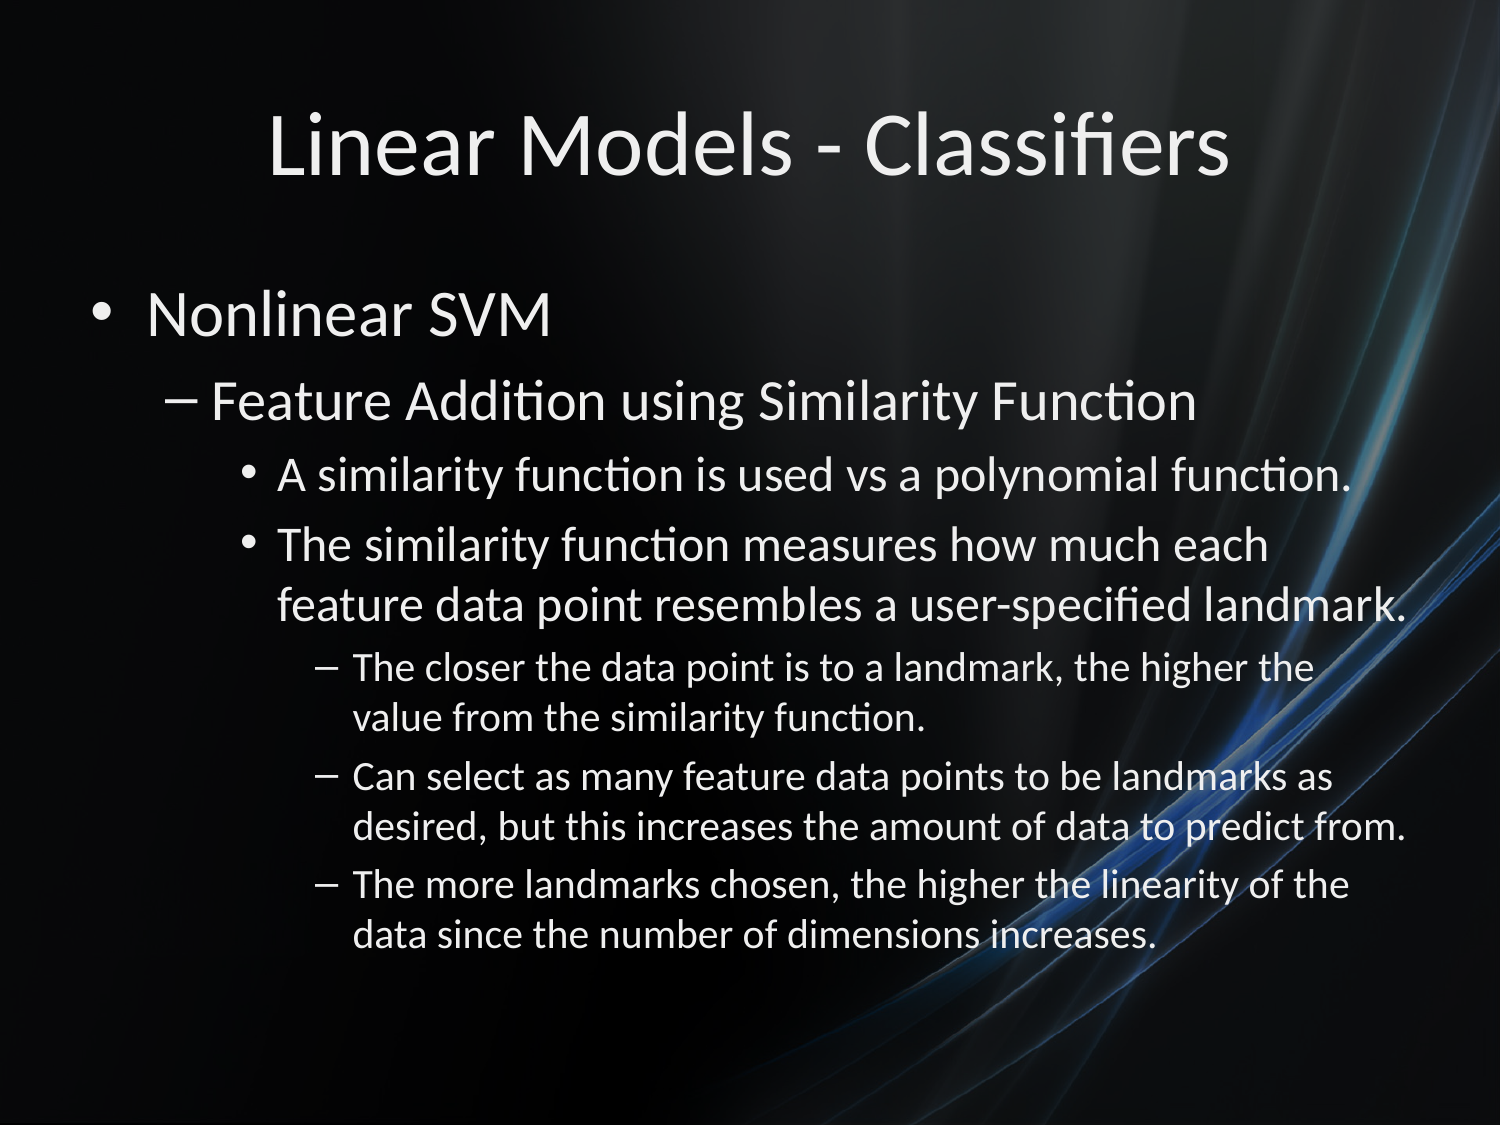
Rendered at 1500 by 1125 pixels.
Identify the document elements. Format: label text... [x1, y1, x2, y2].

title Linear Models - Classifiers [75, 45, 1425, 233]
list Nonlinear SVM Feature Addition using Similarity Function A similarity function is used vs a polynomial function. The similarity function measures how much each feature data point resembles a user-specified landmark. The closer the data point is to a landmark, the higher the value from the similarity function. Can select as many feature data points to be landmarks as desired, but this increases the amount of data to predict from. The more landmarks chosen, the higher the linearity of the data since the number of dimensions increases. [75, 262, 1425, 1005]
picture [0, 0, 1500, 1125]
